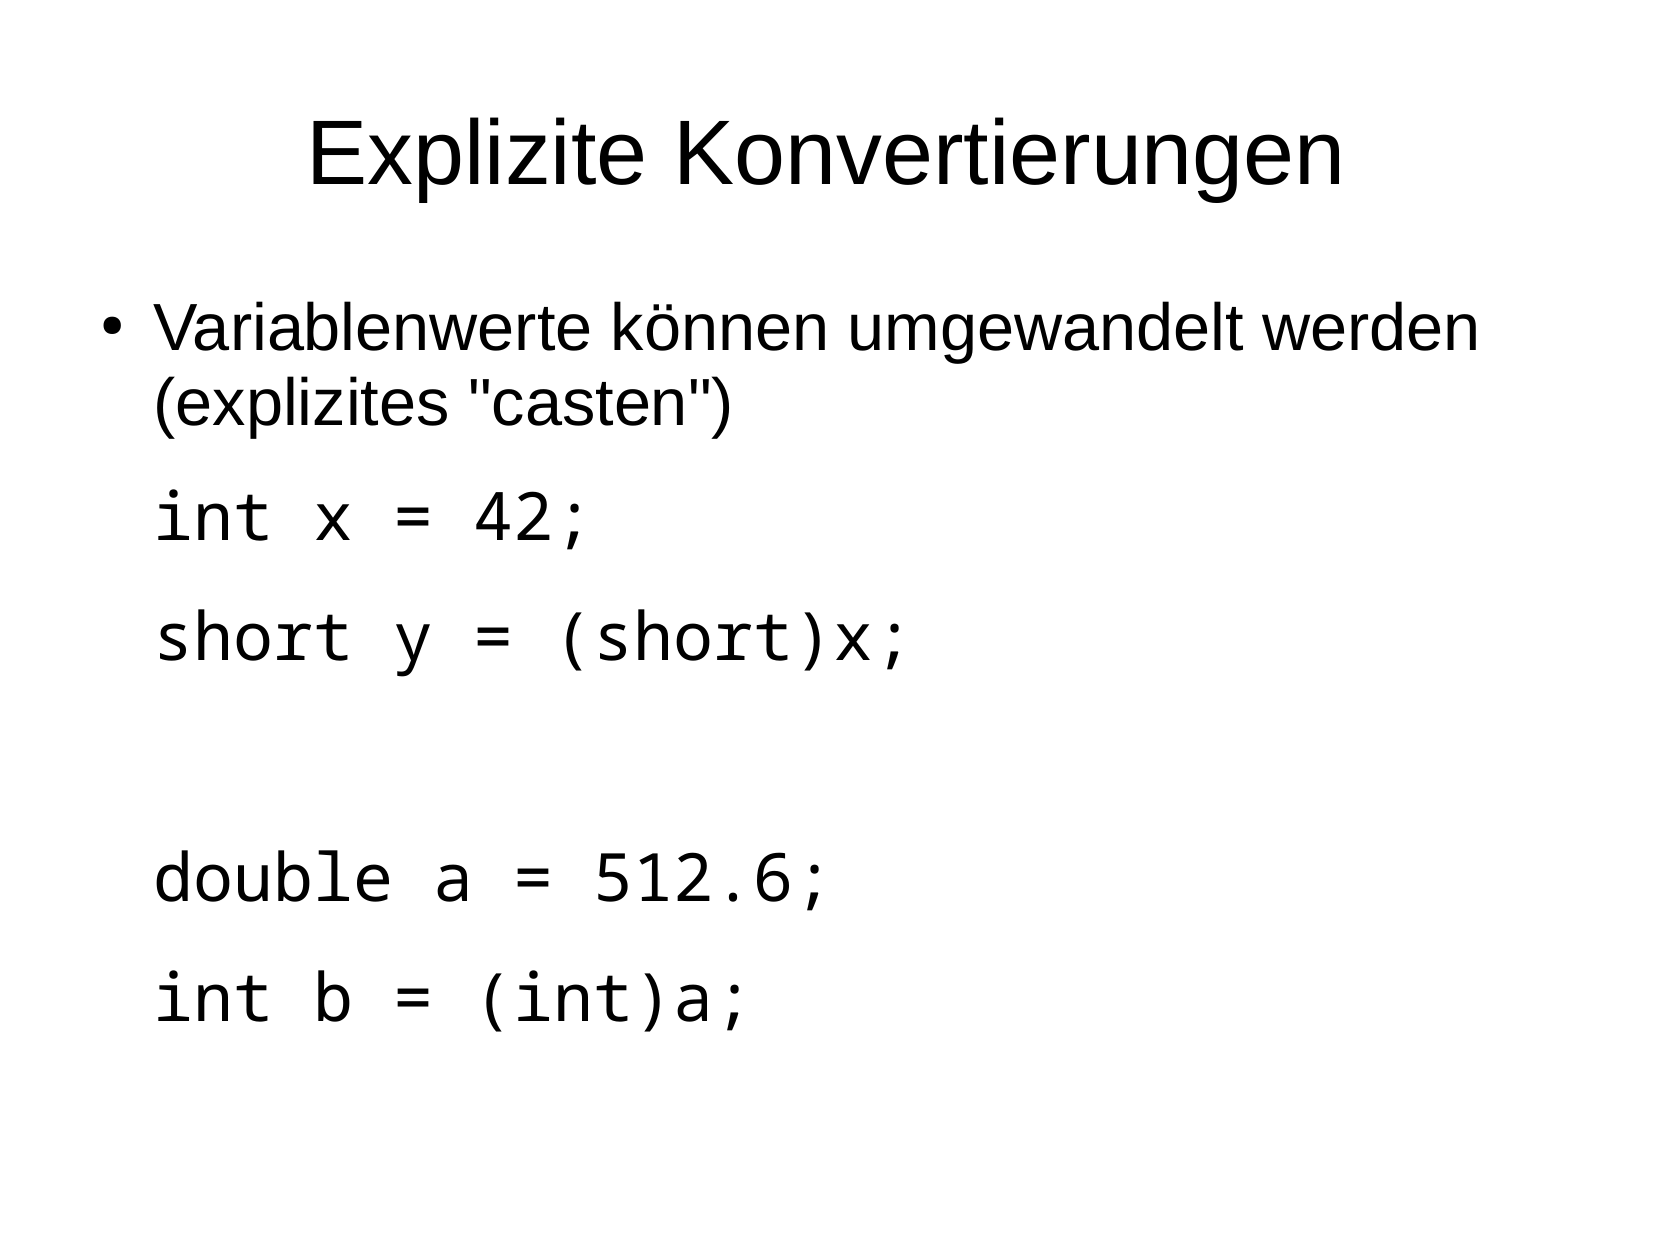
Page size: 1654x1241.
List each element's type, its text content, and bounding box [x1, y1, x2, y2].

list Variablenwerte können umgewandelt werden (explizites "casten") int x = 42; short y = (short)x; double a = 512.6; int b = (int)a; [82, 290, 1571, 1109]
title Explizite Konvertierungen [82, 49, 1571, 257]
